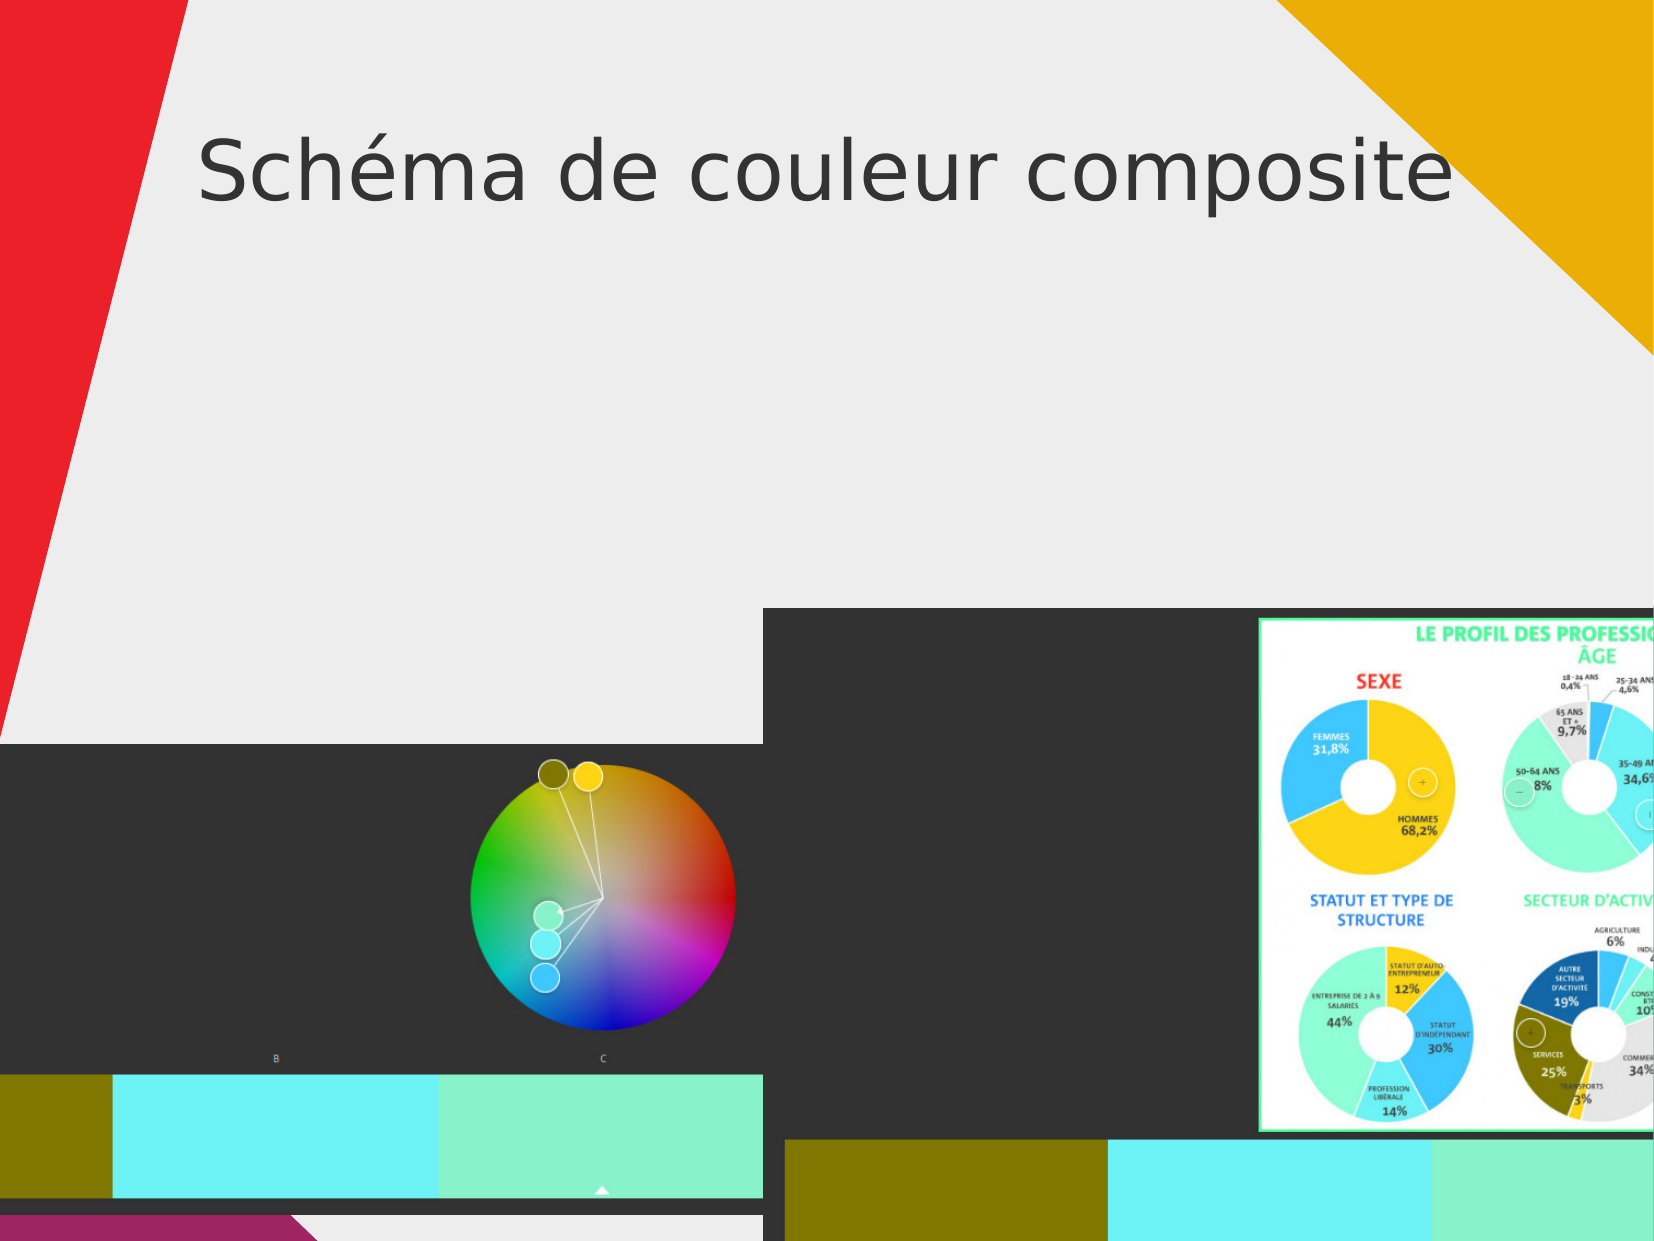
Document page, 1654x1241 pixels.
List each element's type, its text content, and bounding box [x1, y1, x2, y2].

picture [0, 608, 1654, 1241]
title Schéma de couleur composite [114, 73, 1539, 271]
